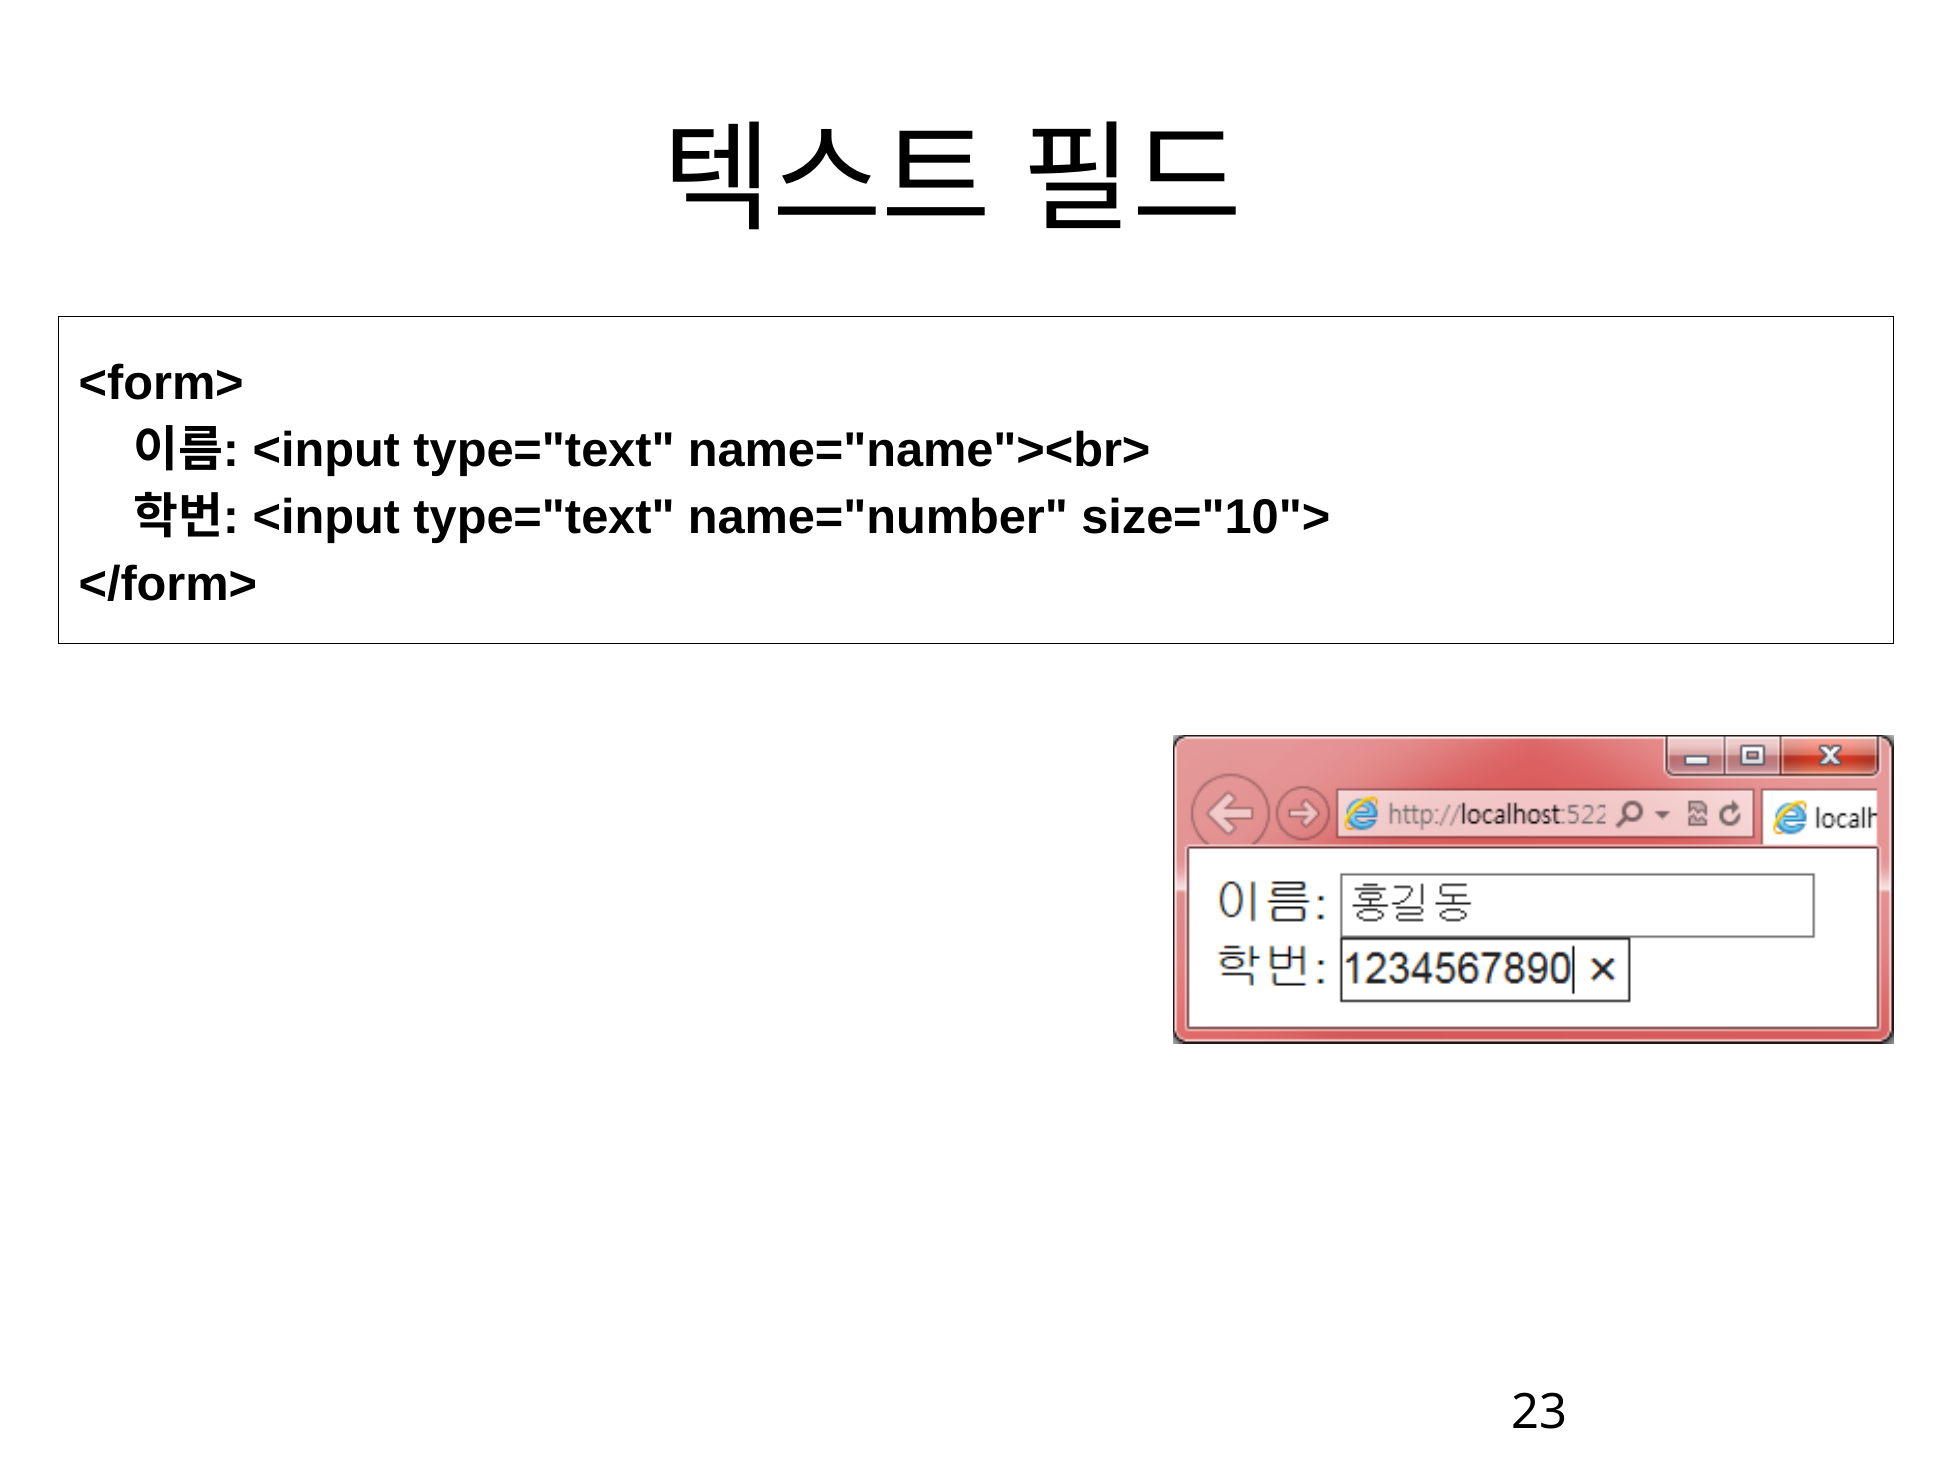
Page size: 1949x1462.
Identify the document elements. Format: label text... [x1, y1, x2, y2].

text_box <form> 이름: <input type="text" name="name"><br> 학번: <input type="text" name="number" size="10"> </form> [58, 316, 1894, 644]
title 텍스트 필드 [156, 92, 1749, 255]
slide_number <숫자> [1496, 1372, 1899, 1462]
picture [1173, 735, 1894, 1044]
